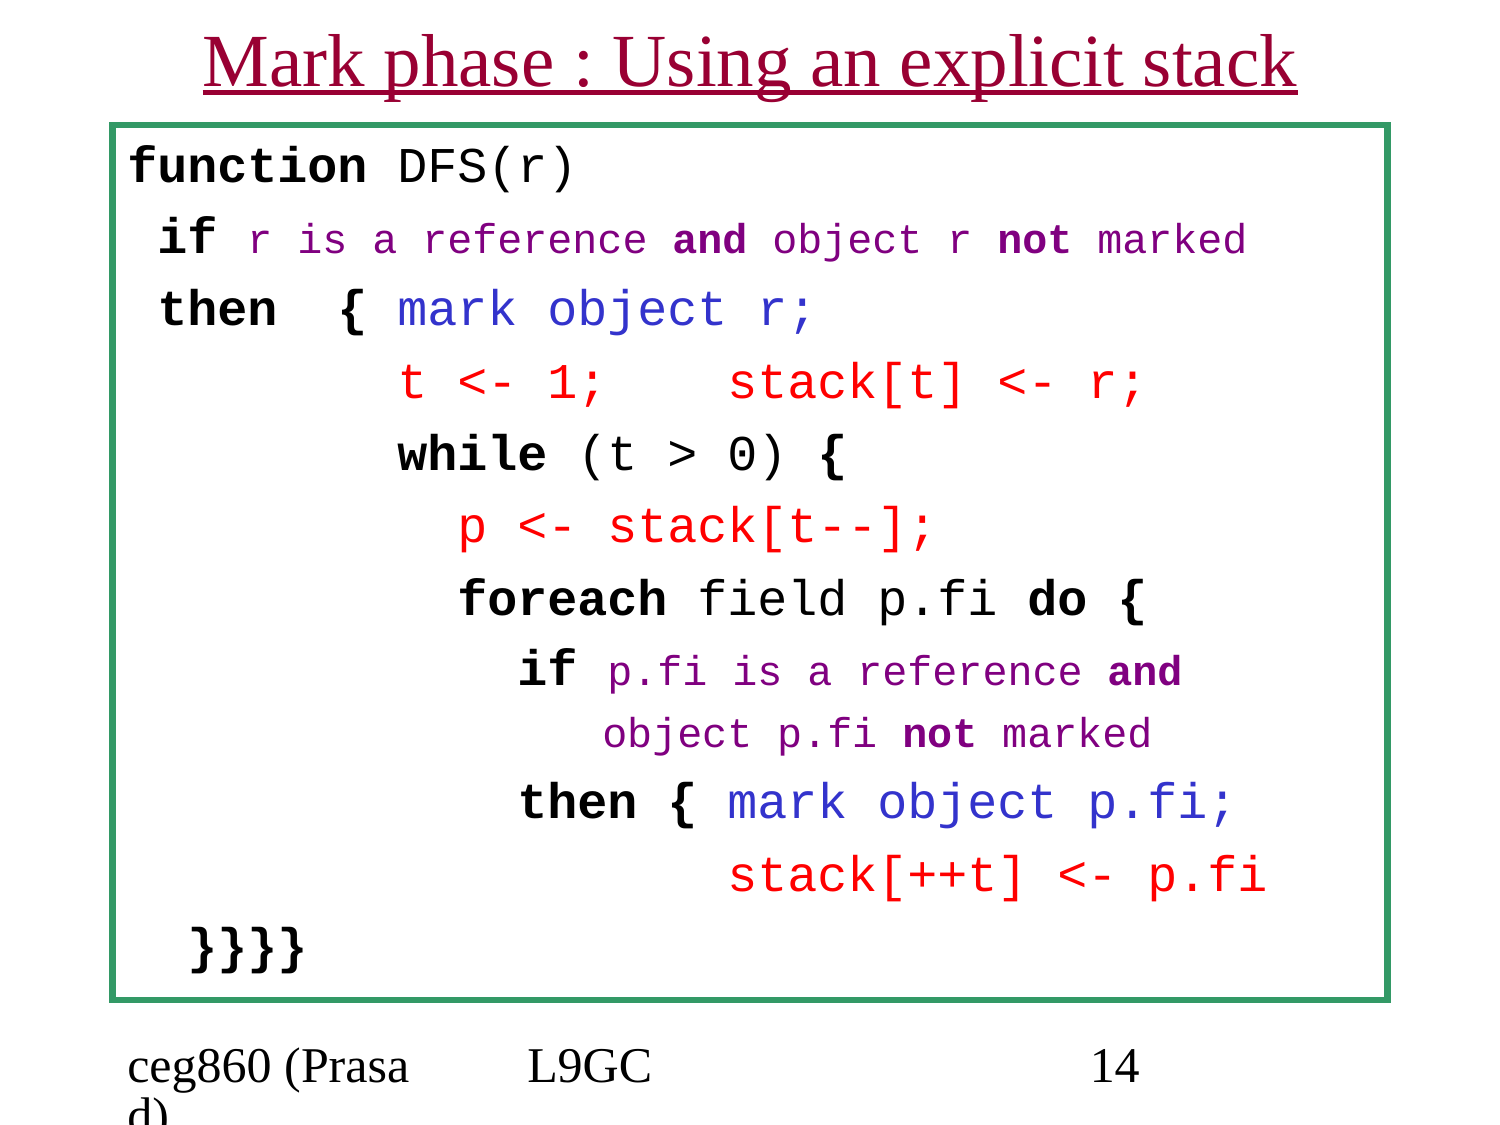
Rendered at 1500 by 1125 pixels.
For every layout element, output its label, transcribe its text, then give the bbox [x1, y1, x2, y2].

title Mark phase : Using an explicit stack [112, 0, 1388, 113]
list function DFS(r) if r is a reference and object r not marked then { mark object r; t <- 1; stack[t] <- r; while (t > 0) { p <- stack[t--]; foreach field p.fi do { if p.fi is a reference and object p.fi not marked then { mark object p.fi; stack[++t] <- p.fi }}}} [112, 125, 1388, 1001]
